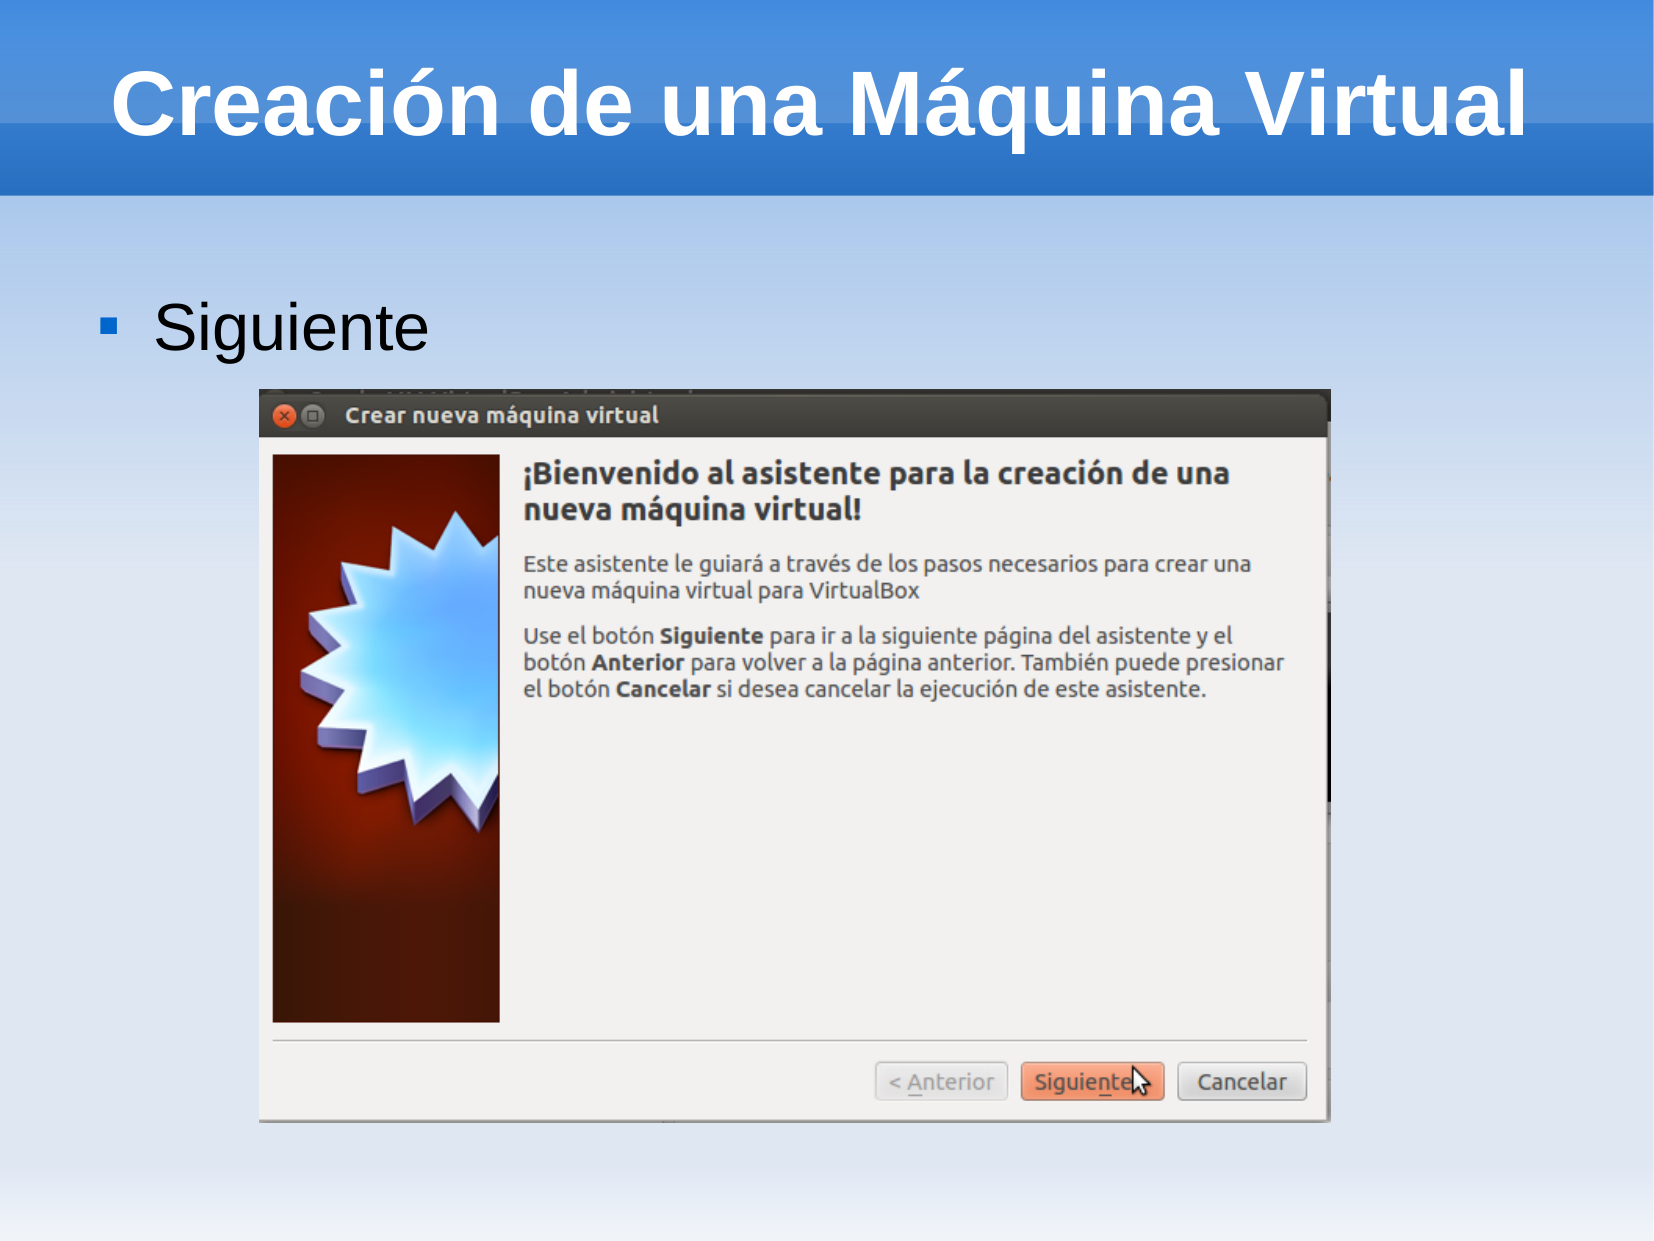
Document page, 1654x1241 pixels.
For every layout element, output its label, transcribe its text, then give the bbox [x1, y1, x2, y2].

title Creación de una Máquina Virtual [76, 0, 1565, 208]
picture [0, 0, 1654, 1241]
list Siguiente [82, 290, 1571, 1109]
